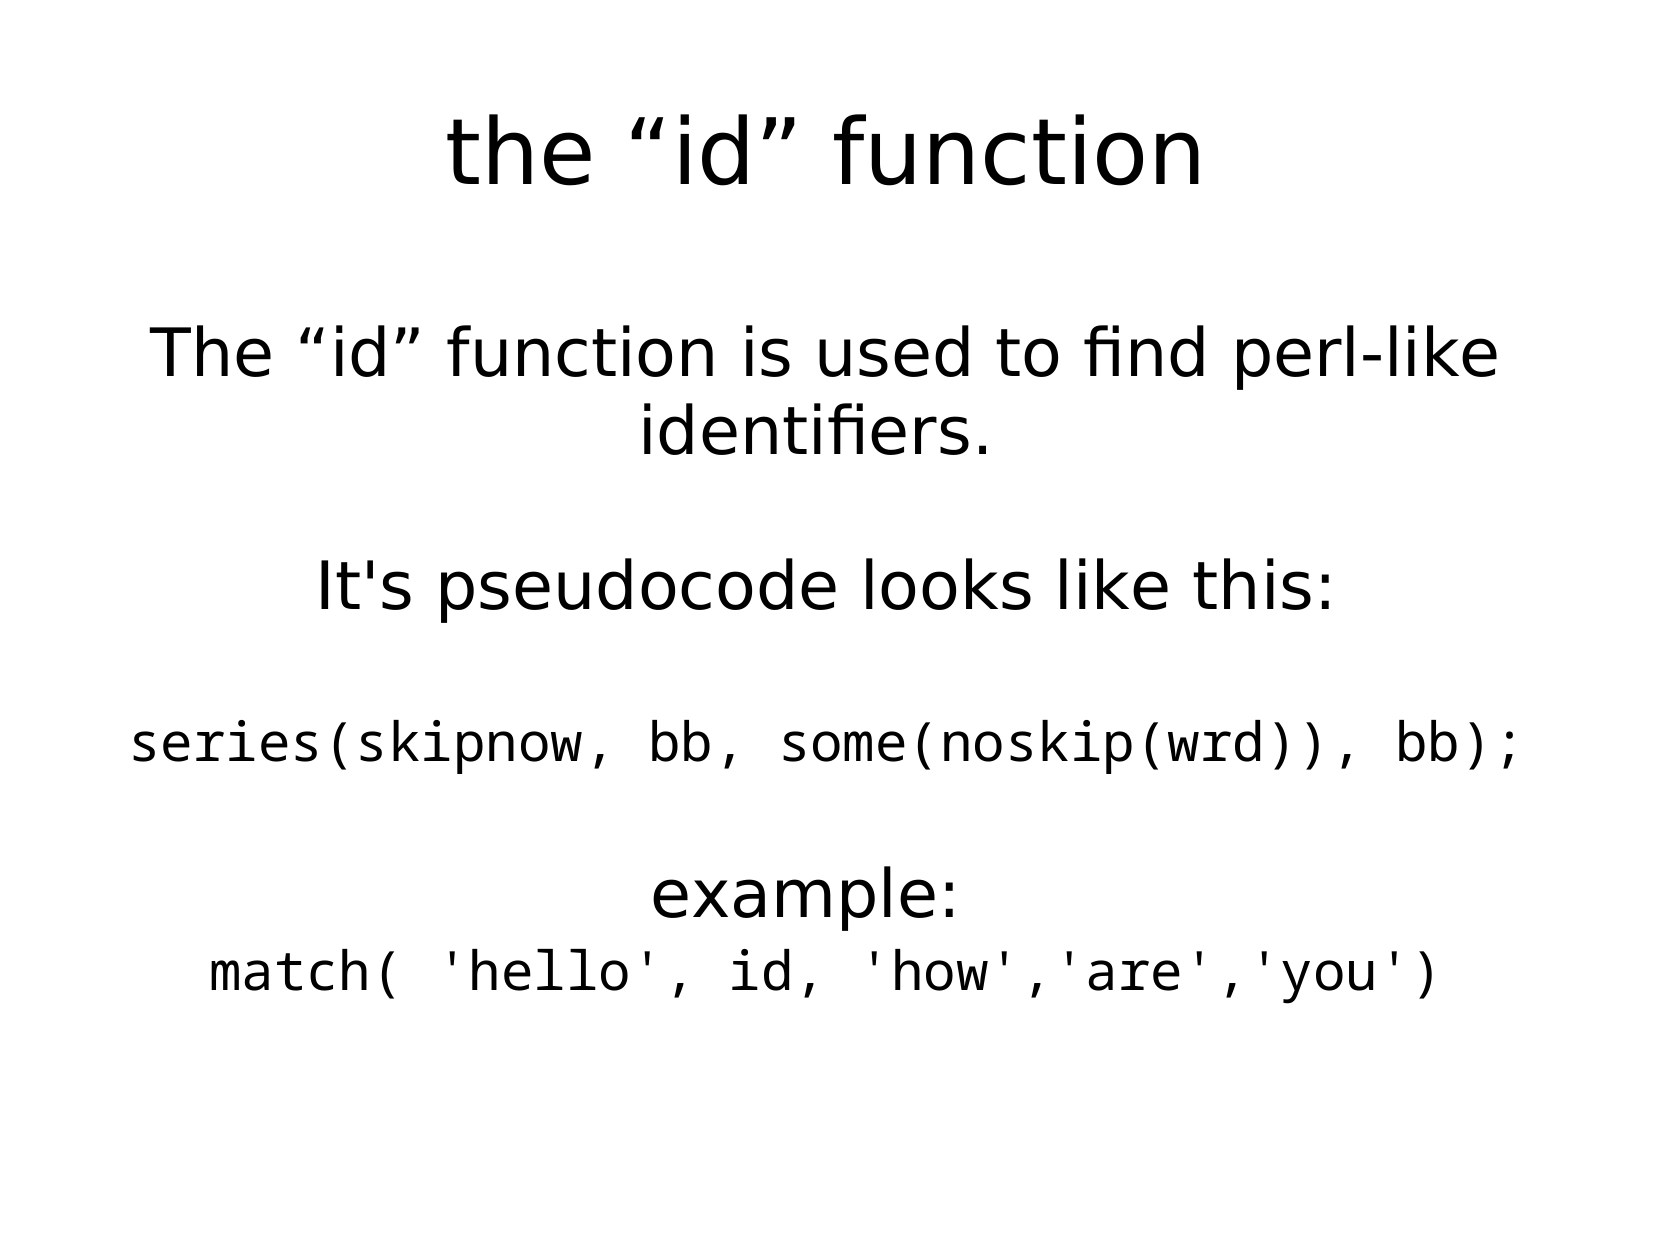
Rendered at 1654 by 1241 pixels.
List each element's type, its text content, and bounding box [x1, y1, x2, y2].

subtitle The “id” function is used to find perl-like identifiers. It's pseudocode looks like this: series(skipnow, bb, some(noskip(wrd)), bb); example: match( 'hello', id, 'how','are','you') [82, 290, 1571, 1109]
title the “id” function [82, 49, 1571, 257]
